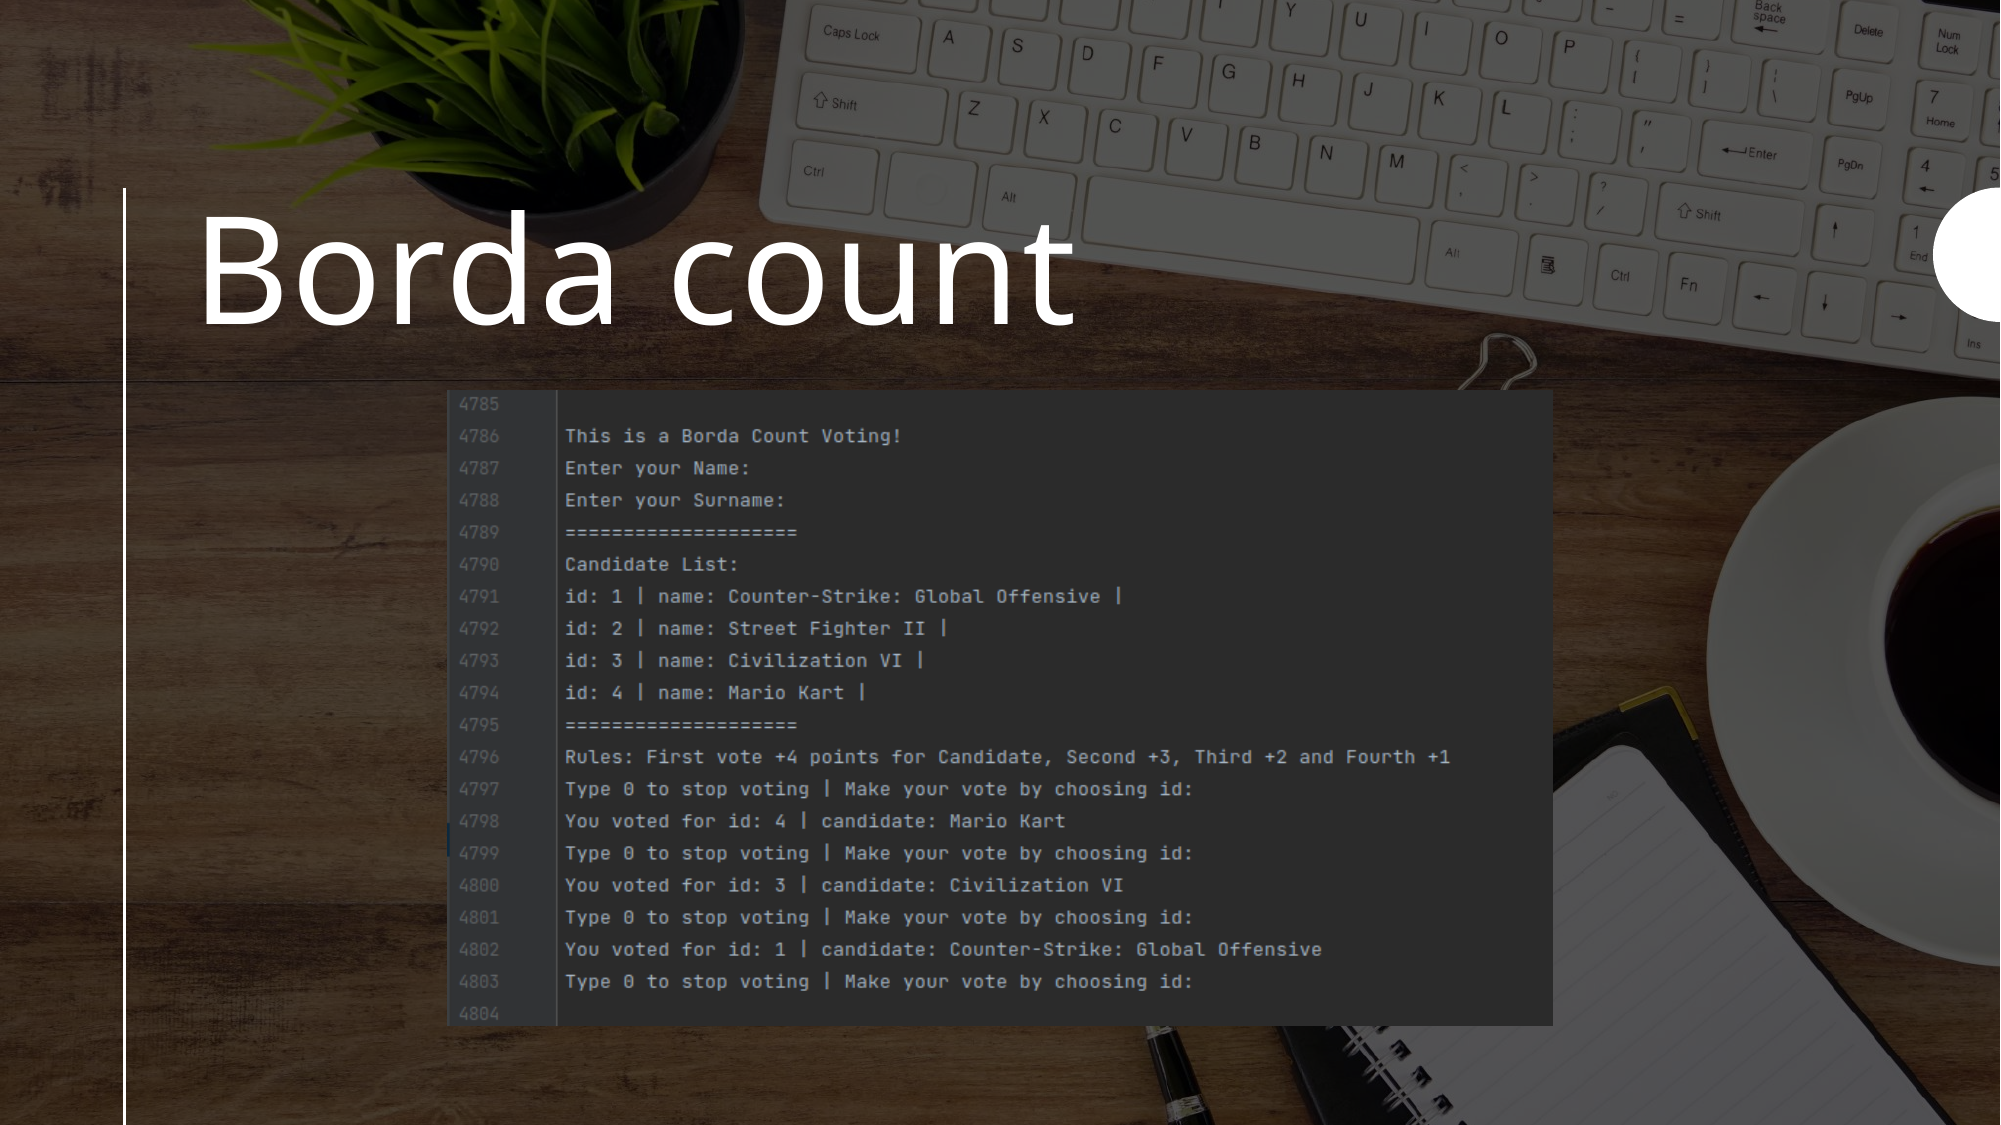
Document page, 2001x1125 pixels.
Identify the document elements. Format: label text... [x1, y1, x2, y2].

picture [0, 0, 2000, 1125]
text_box [1932, 187, 2000, 322]
title Borda count [176, 187, 1662, 770]
